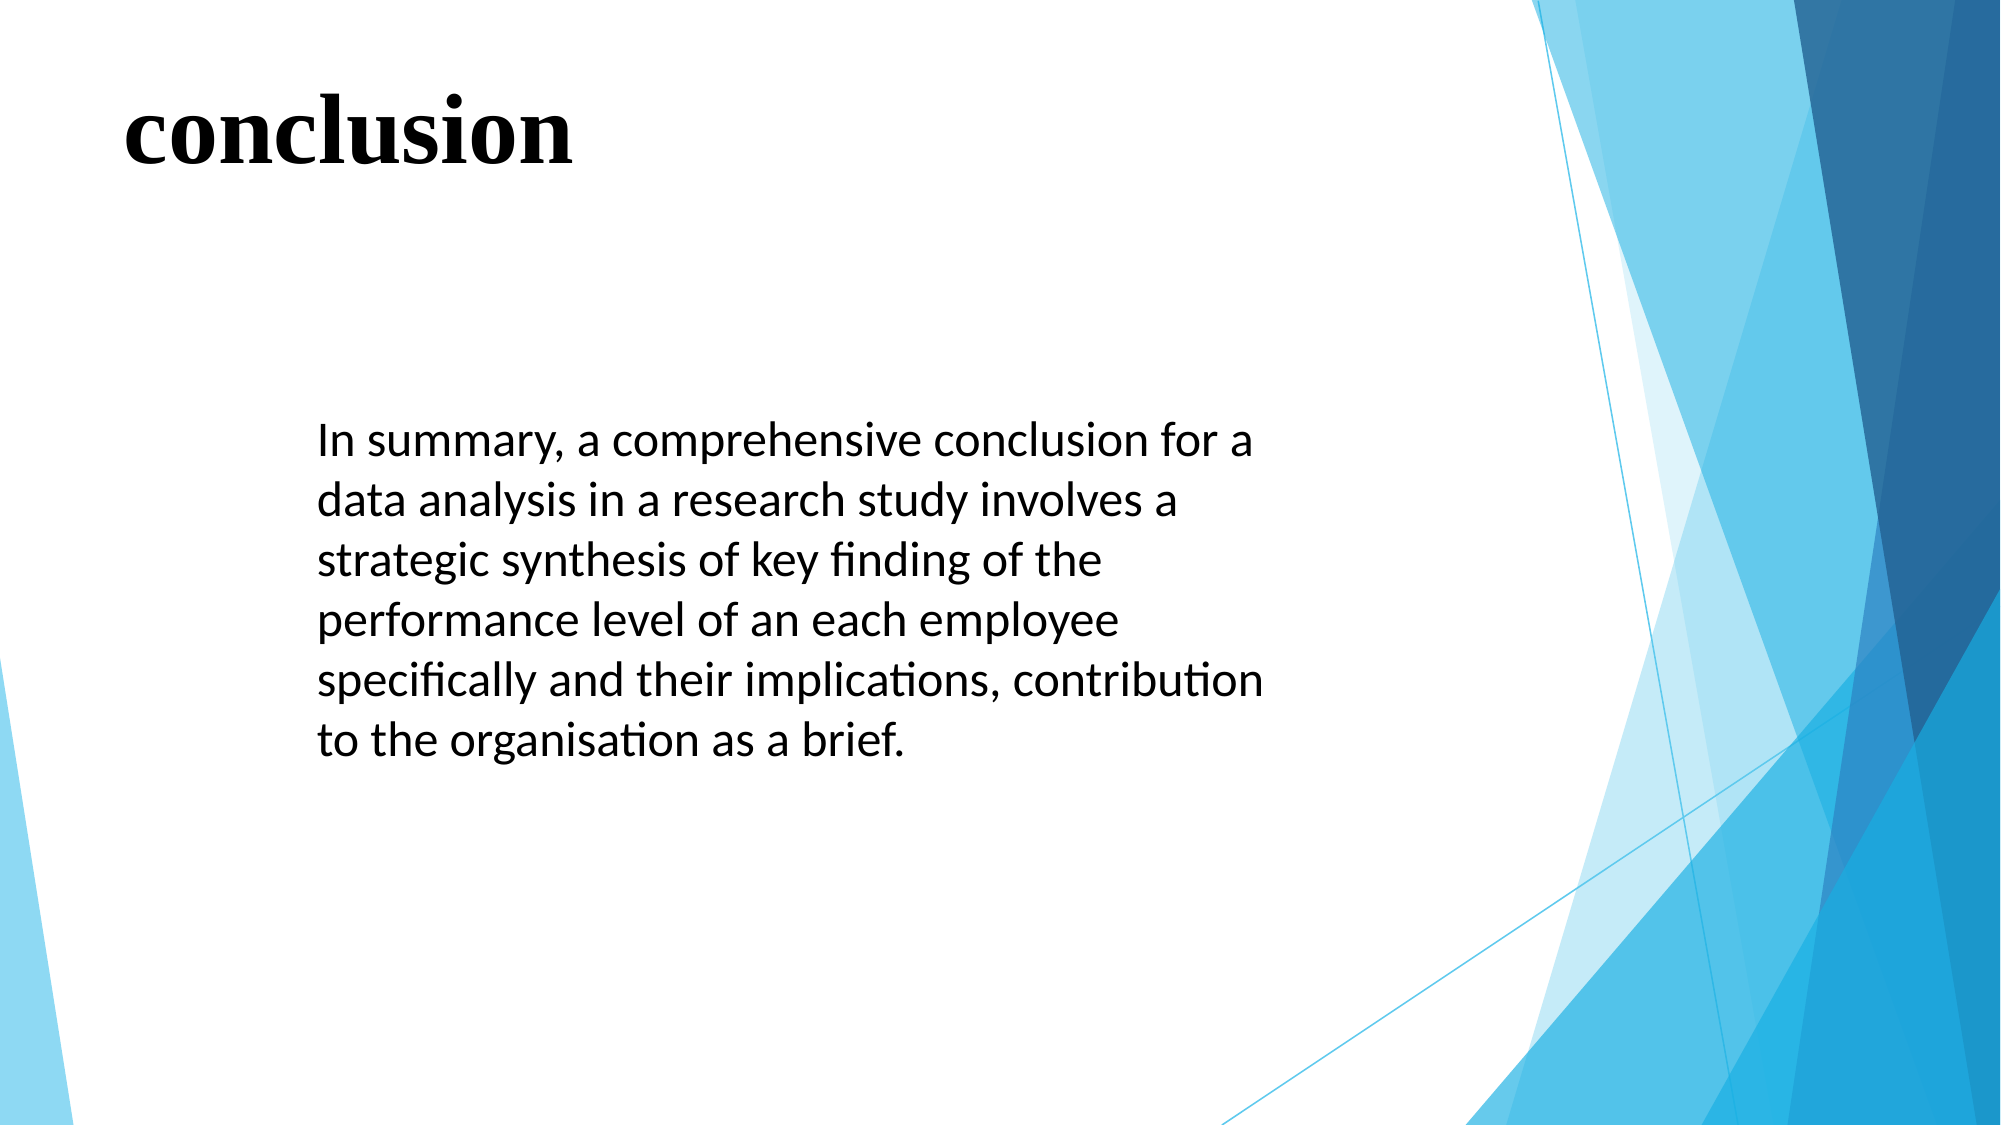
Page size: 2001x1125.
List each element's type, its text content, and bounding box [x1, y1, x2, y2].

title conclusion [123, 63, 1877, 188]
text_box In summary, a comprehensive conclusion for a data analysis in a research study involves a strategic synthesis of key finding of the performance level of an each employee specifically and their implications, contribution to the organisation as a brief. [301, 398, 1303, 778]
